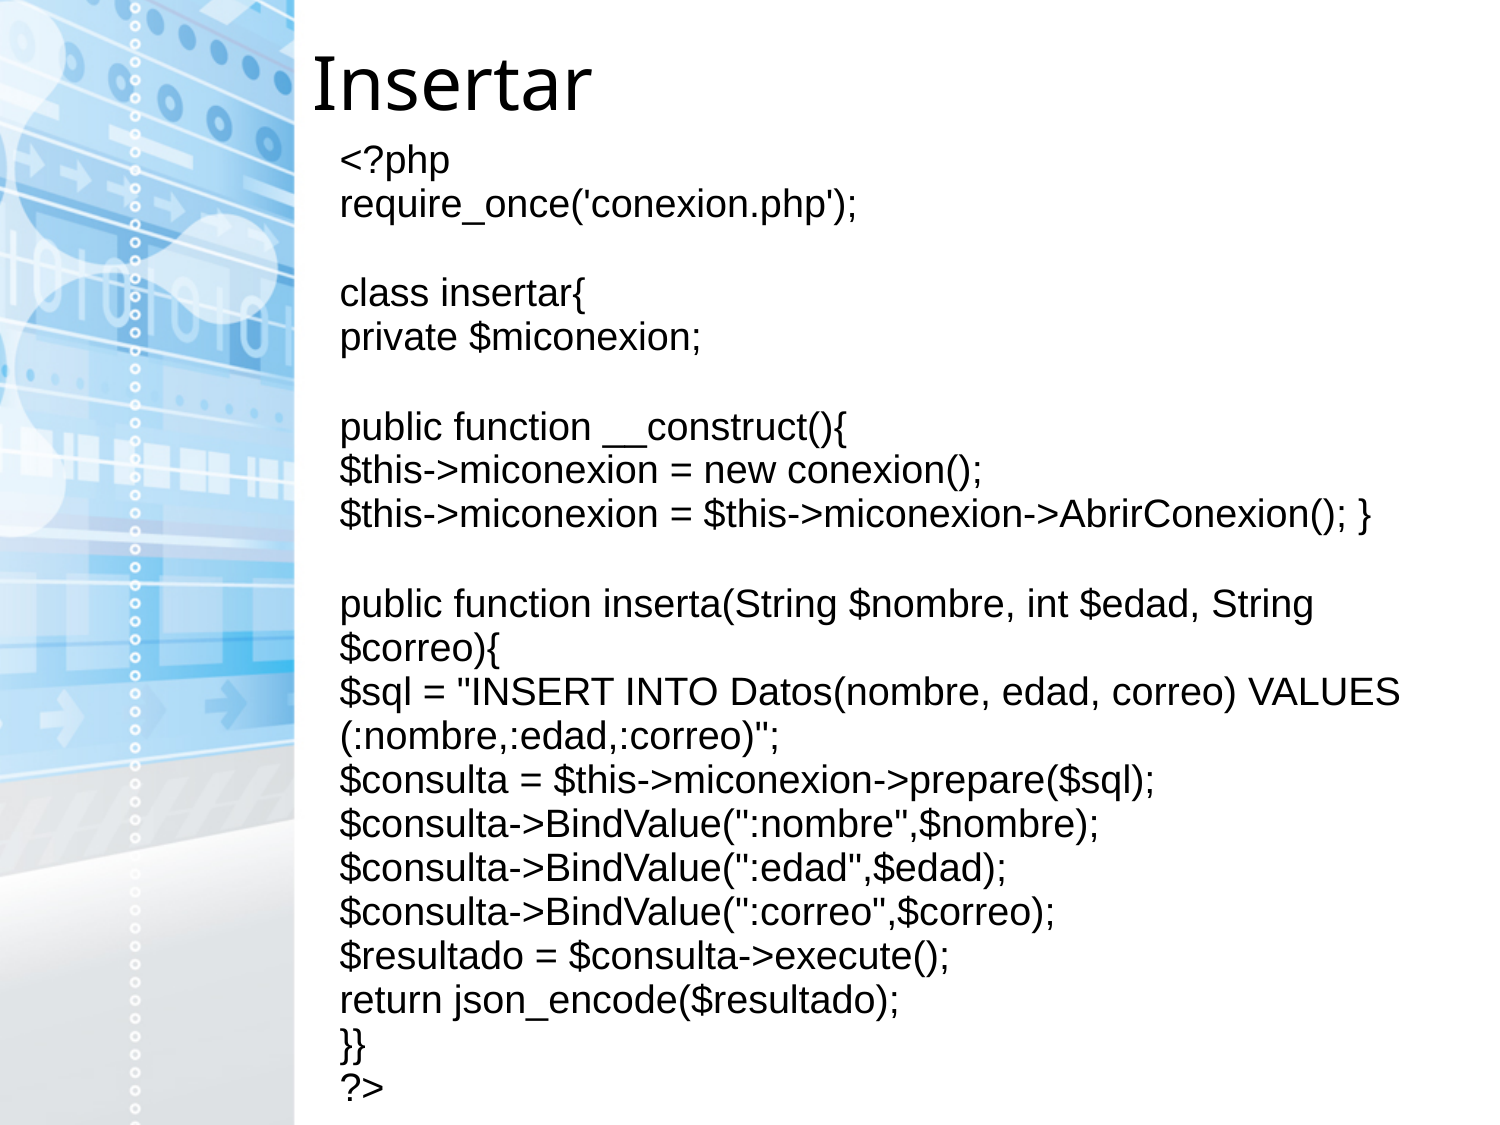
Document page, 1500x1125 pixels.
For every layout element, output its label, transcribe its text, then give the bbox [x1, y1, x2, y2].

text_box <?php require_once('conexion.php'); class insertar{ private $miconexion; public function __construct(){ $this->miconexion = new conexion(); $this->miconexion = $this->miconexion->AbrirConexion(); } public function inserta(String $nombre, int $edad, String $correo){ $sql = "INSERT INTO Datos(nombre, edad, correo) VALUES (:nombre,:edad,:correo)"; $consulta = $this->miconexion->prepare($sql); $consulta->BindValue(":nombre",$nombre); $consulta->BindValue(":edad",$edad); $consulta->BindValue(":correo",$correo); $resultado = $consulta->execute(); return json_encode($resultado); }} ?> [324, 129, 1477, 1125]
title Insertar [312, 37, 1424, 126]
picture [0, 0, 1500, 1125]
